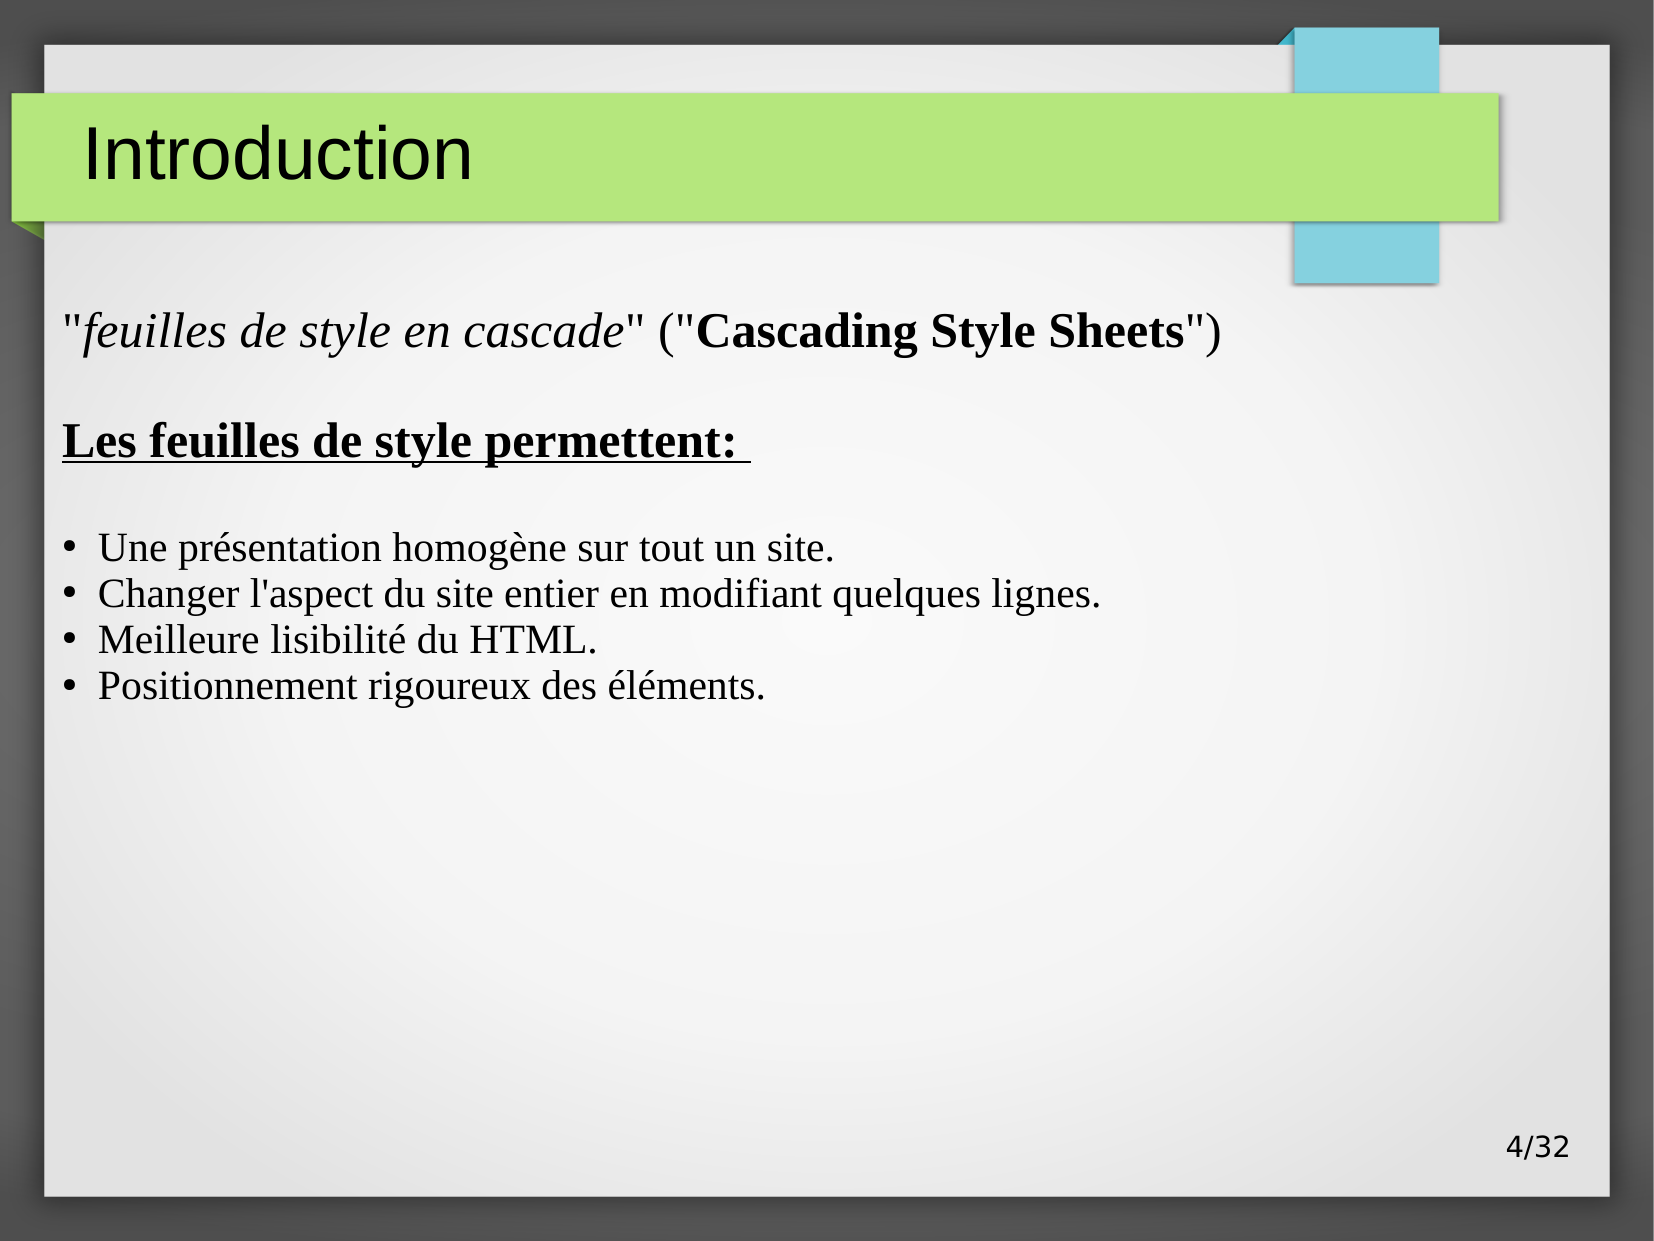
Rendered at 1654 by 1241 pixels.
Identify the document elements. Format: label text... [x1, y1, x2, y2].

picture [0, 0, 1654, 1241]
text_box "feuilles de style en cascade" ("Cascading Style Sheets") Les feuilles de style permettent: Une présentation homogène sur tout un site. Changer l'aspect du site entier en modifiant quelques lignes. Meilleure lisibilité du HTML. Positionnement rigoureux des éléments. [47, 295, 1642, 763]
title Introduction [82, 94, 1264, 213]
